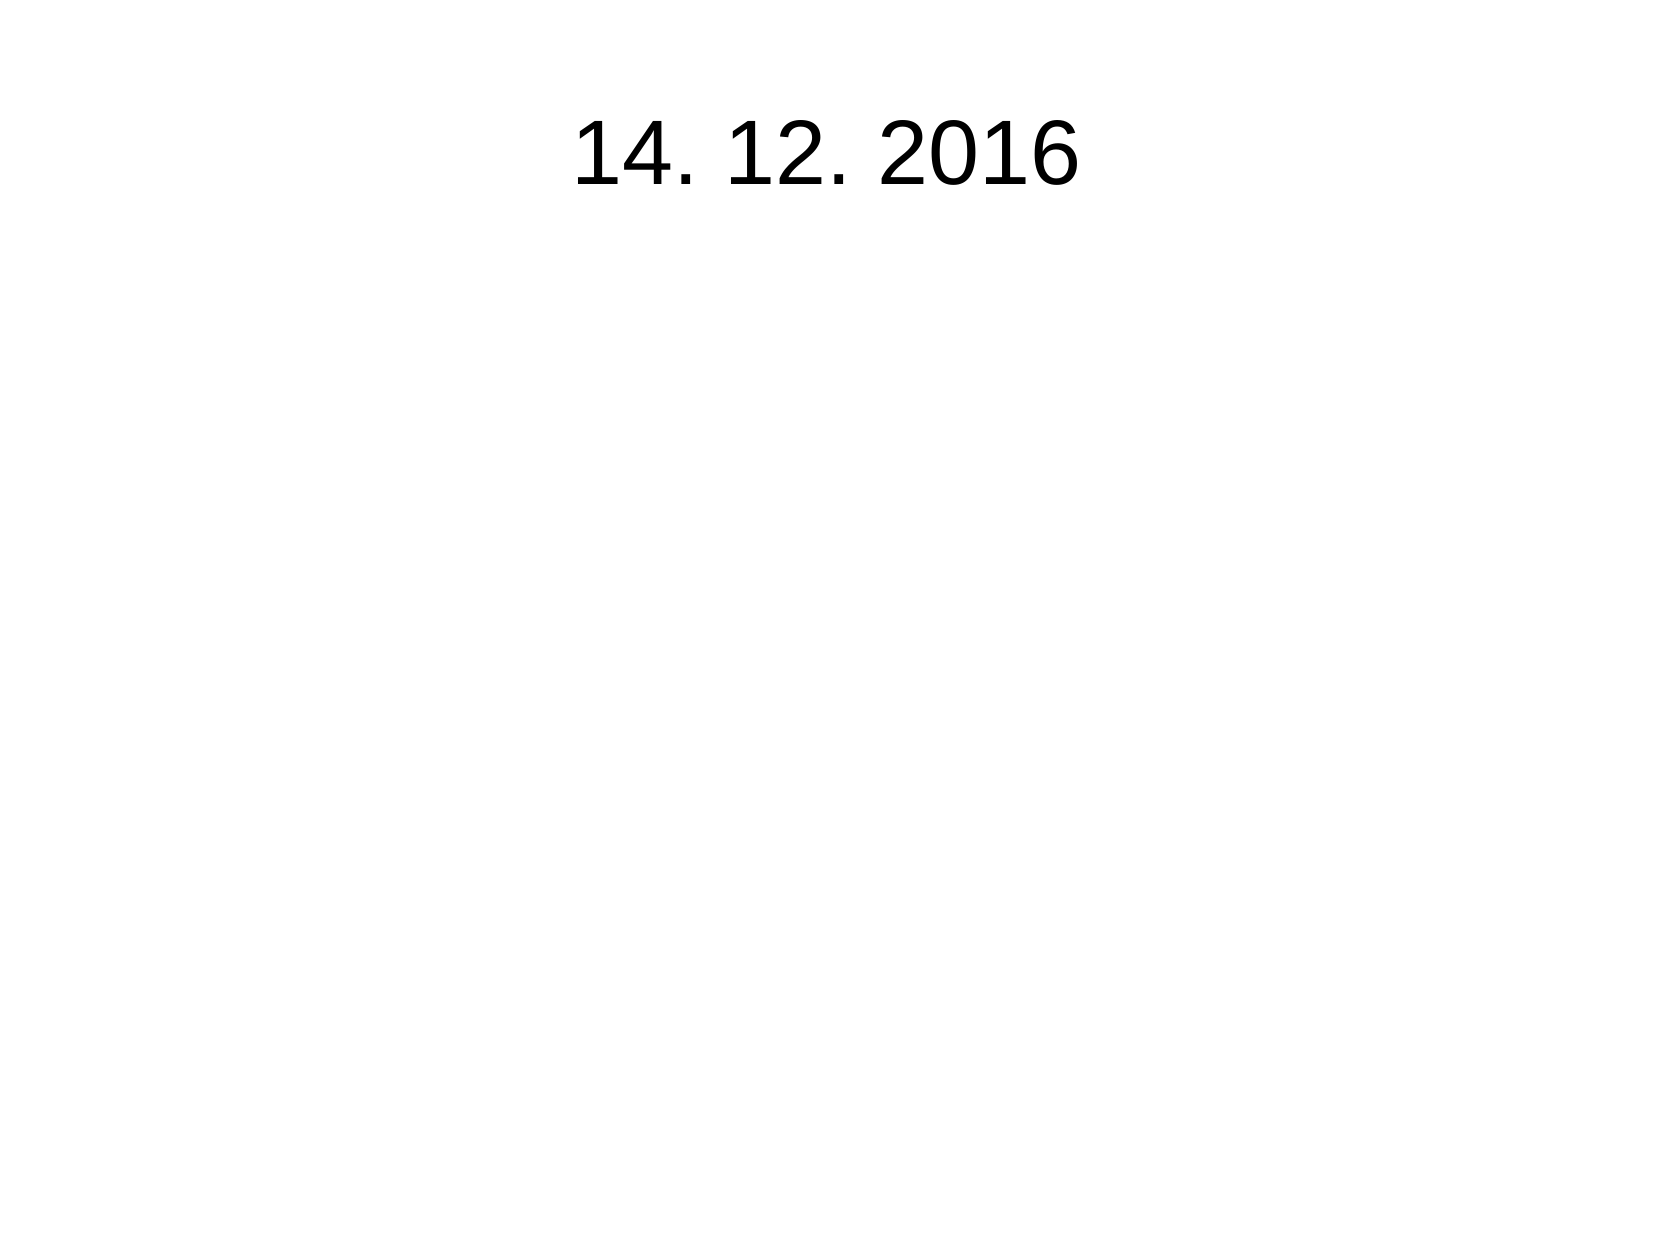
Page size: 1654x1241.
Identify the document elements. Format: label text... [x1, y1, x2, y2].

title 14. 12. 2016 [82, 49, 1571, 257]
